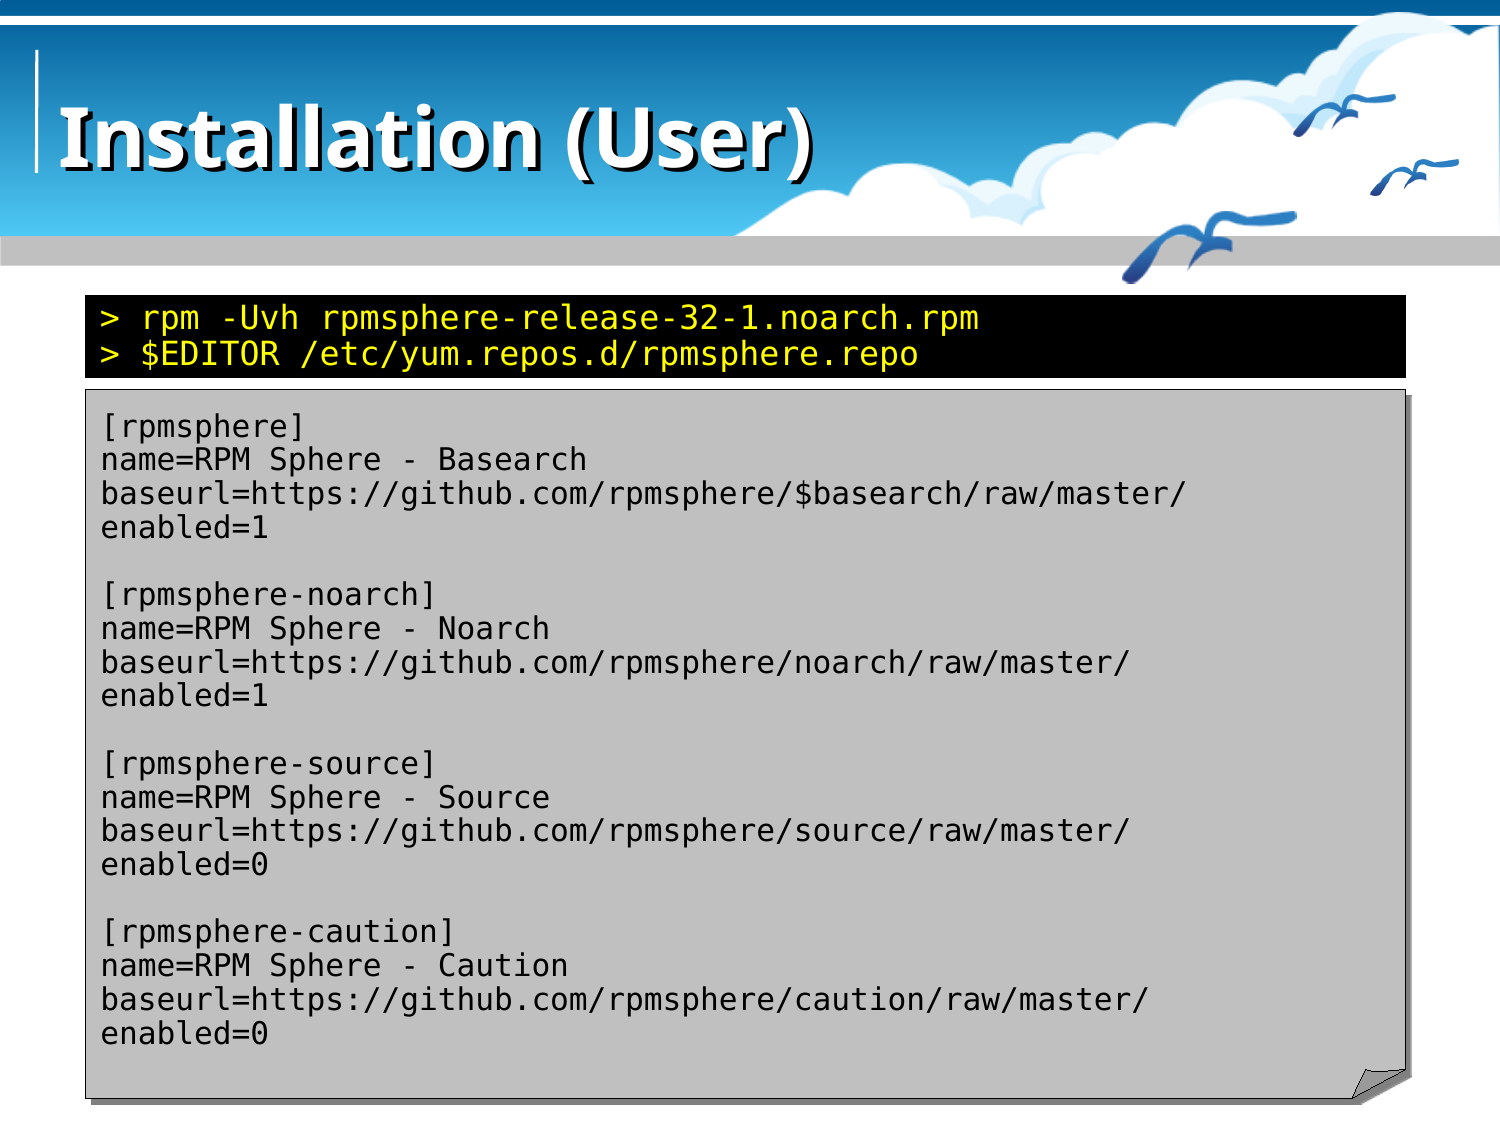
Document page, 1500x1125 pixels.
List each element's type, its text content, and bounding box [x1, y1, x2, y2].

text_box > rpm -Uvh rpmsphere-release-32-1.noarch.rpm > $EDITOR /etc/yum.repos.d/rpmsphere.repo [85, 295, 1406, 378]
picture [730, 12, 1500, 284]
title Installation (User) [59, 86, 1465, 186]
text_box [rpmsphere] name=RPM Sphere - Basearch baseurl=https://github.com/rpmsphere/$basearch/raw/master/ enabled=1 [rpmsphere-noarch] name=RPM Sphere - Noarch baseurl=https://github.com/rpmsphere/noarch/raw/master/ enabled=1 [rpmsphere-source] name=RPM Sphere - Source baseurl=https://github.com/rpmsphere/source/raw/master/ enabled=0 [rpmsphere-caution] name=RPM Sphere - Caution baseurl=https://github.com/rpmsphere/caution/raw/master/ enabled=0 [85, 389, 1406, 1099]
